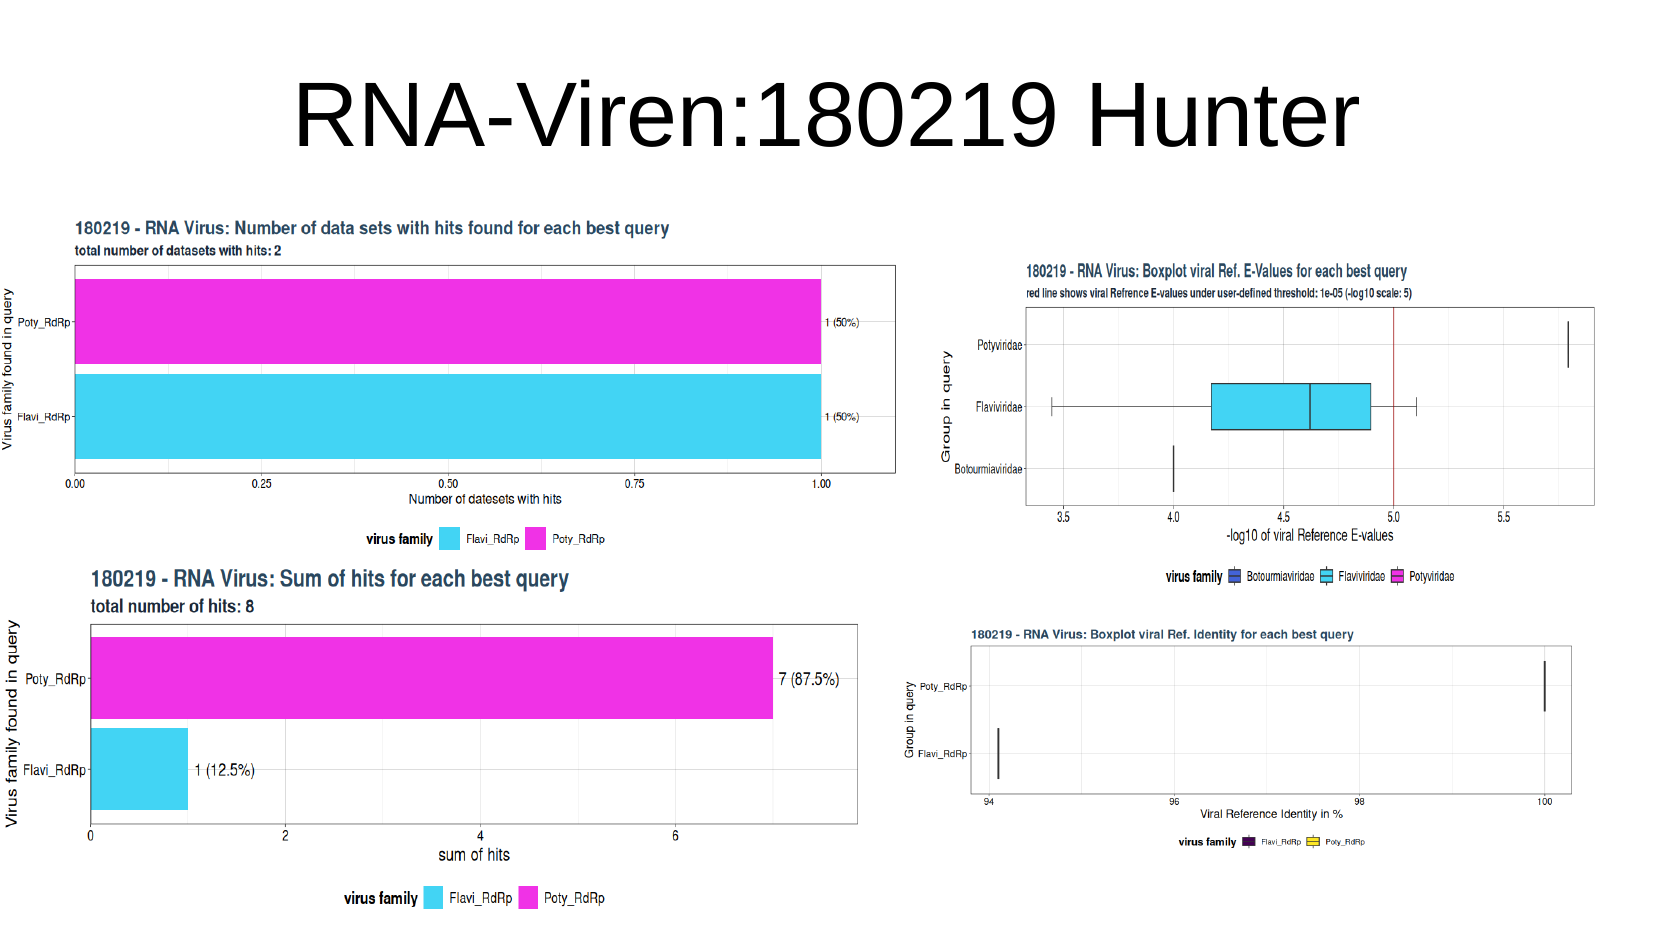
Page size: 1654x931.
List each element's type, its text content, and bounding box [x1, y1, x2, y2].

title RNA-Viren:180219 Hunter [82, 37, 1571, 193]
picture [937, 257, 1598, 601]
picture [0, 214, 901, 923]
picture [900, 625, 1576, 858]
